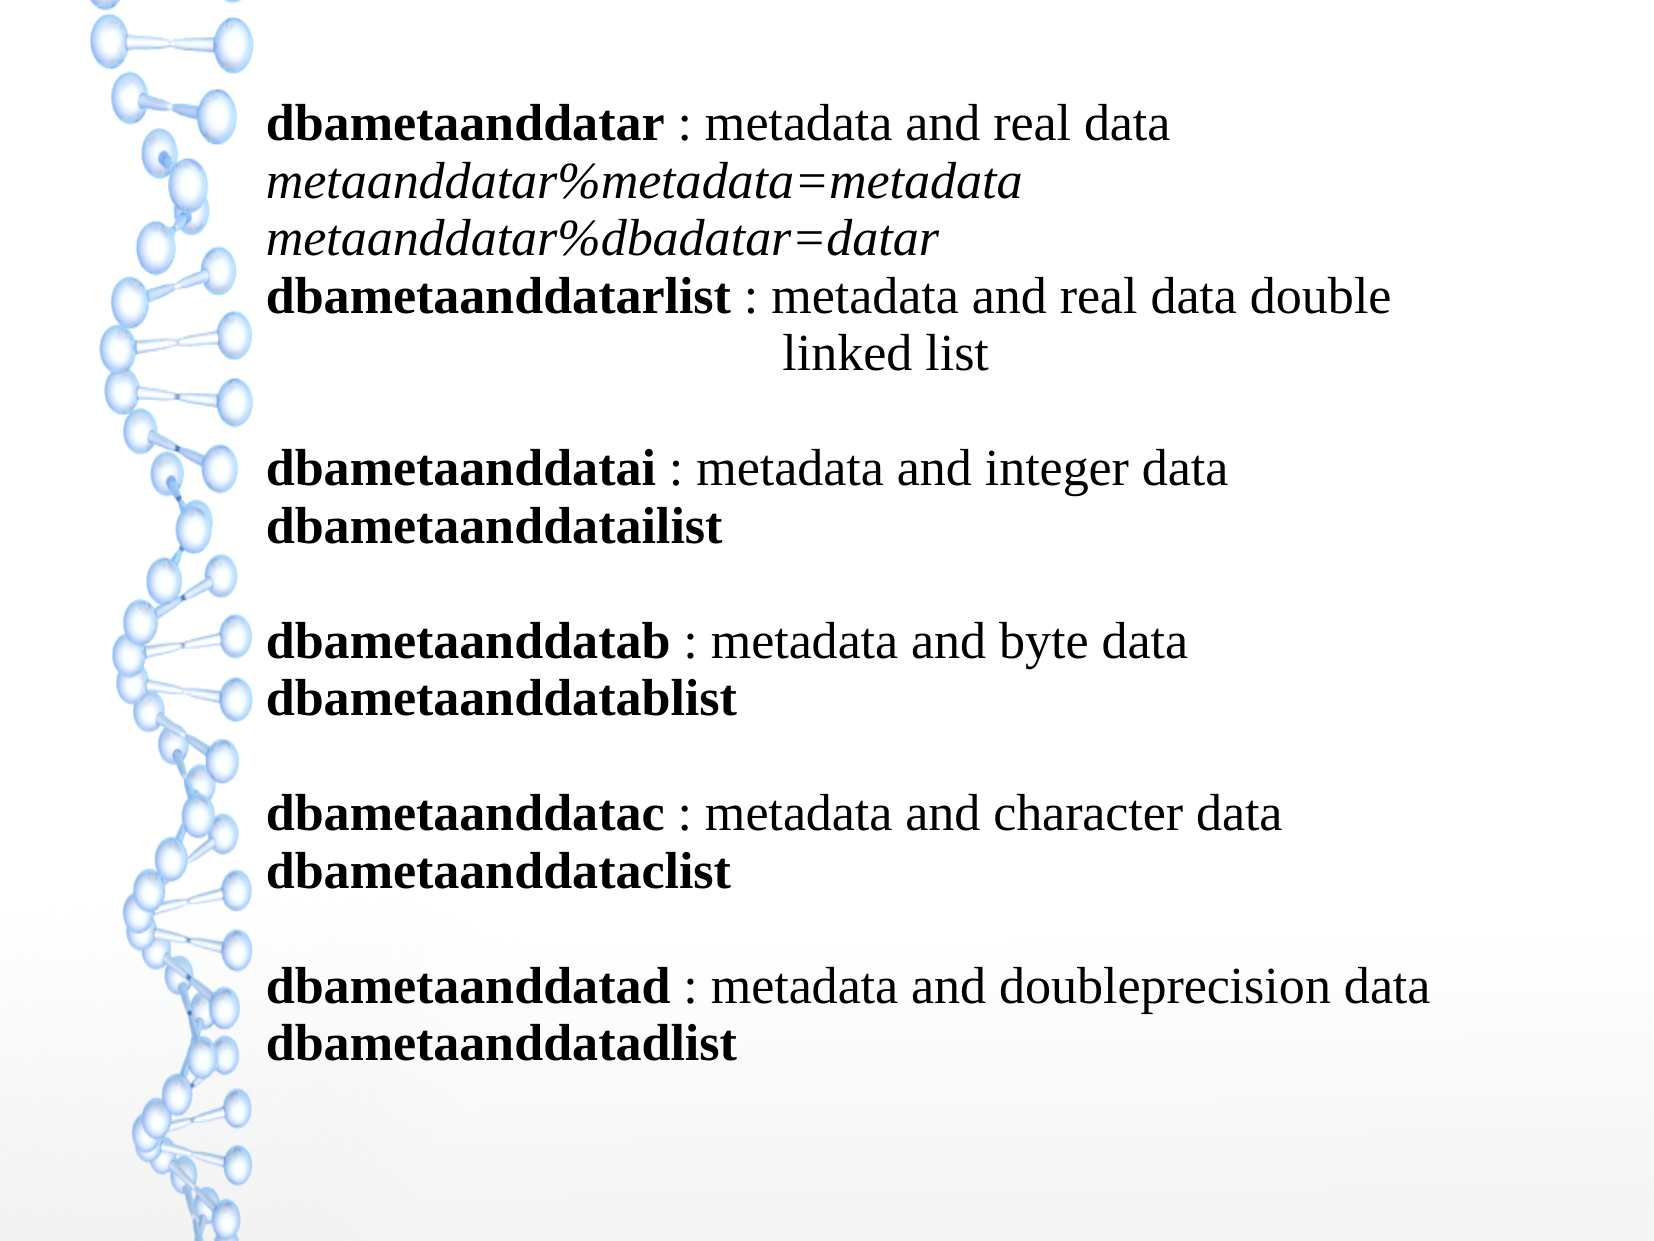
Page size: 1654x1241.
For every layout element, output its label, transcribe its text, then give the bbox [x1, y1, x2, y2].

subtitle dbametaanddatar : metadata and real data metaanddatar%metadata=metadata metaanddatar%dbadatar=datar dbametaanddatarlist : metadata and real data double linked list dbametaanddatai : metadata and integer data dbametaanddatailist dbametaanddatab : metadata and byte data dbametaanddatablist dbametaanddatac : metadata and character data dbametaanddataclist dbametaanddatad : metadata and doubleprecision data dbametaanddatadlist [265, 94, 1595, 1130]
picture [0, 0, 1654, 1241]
